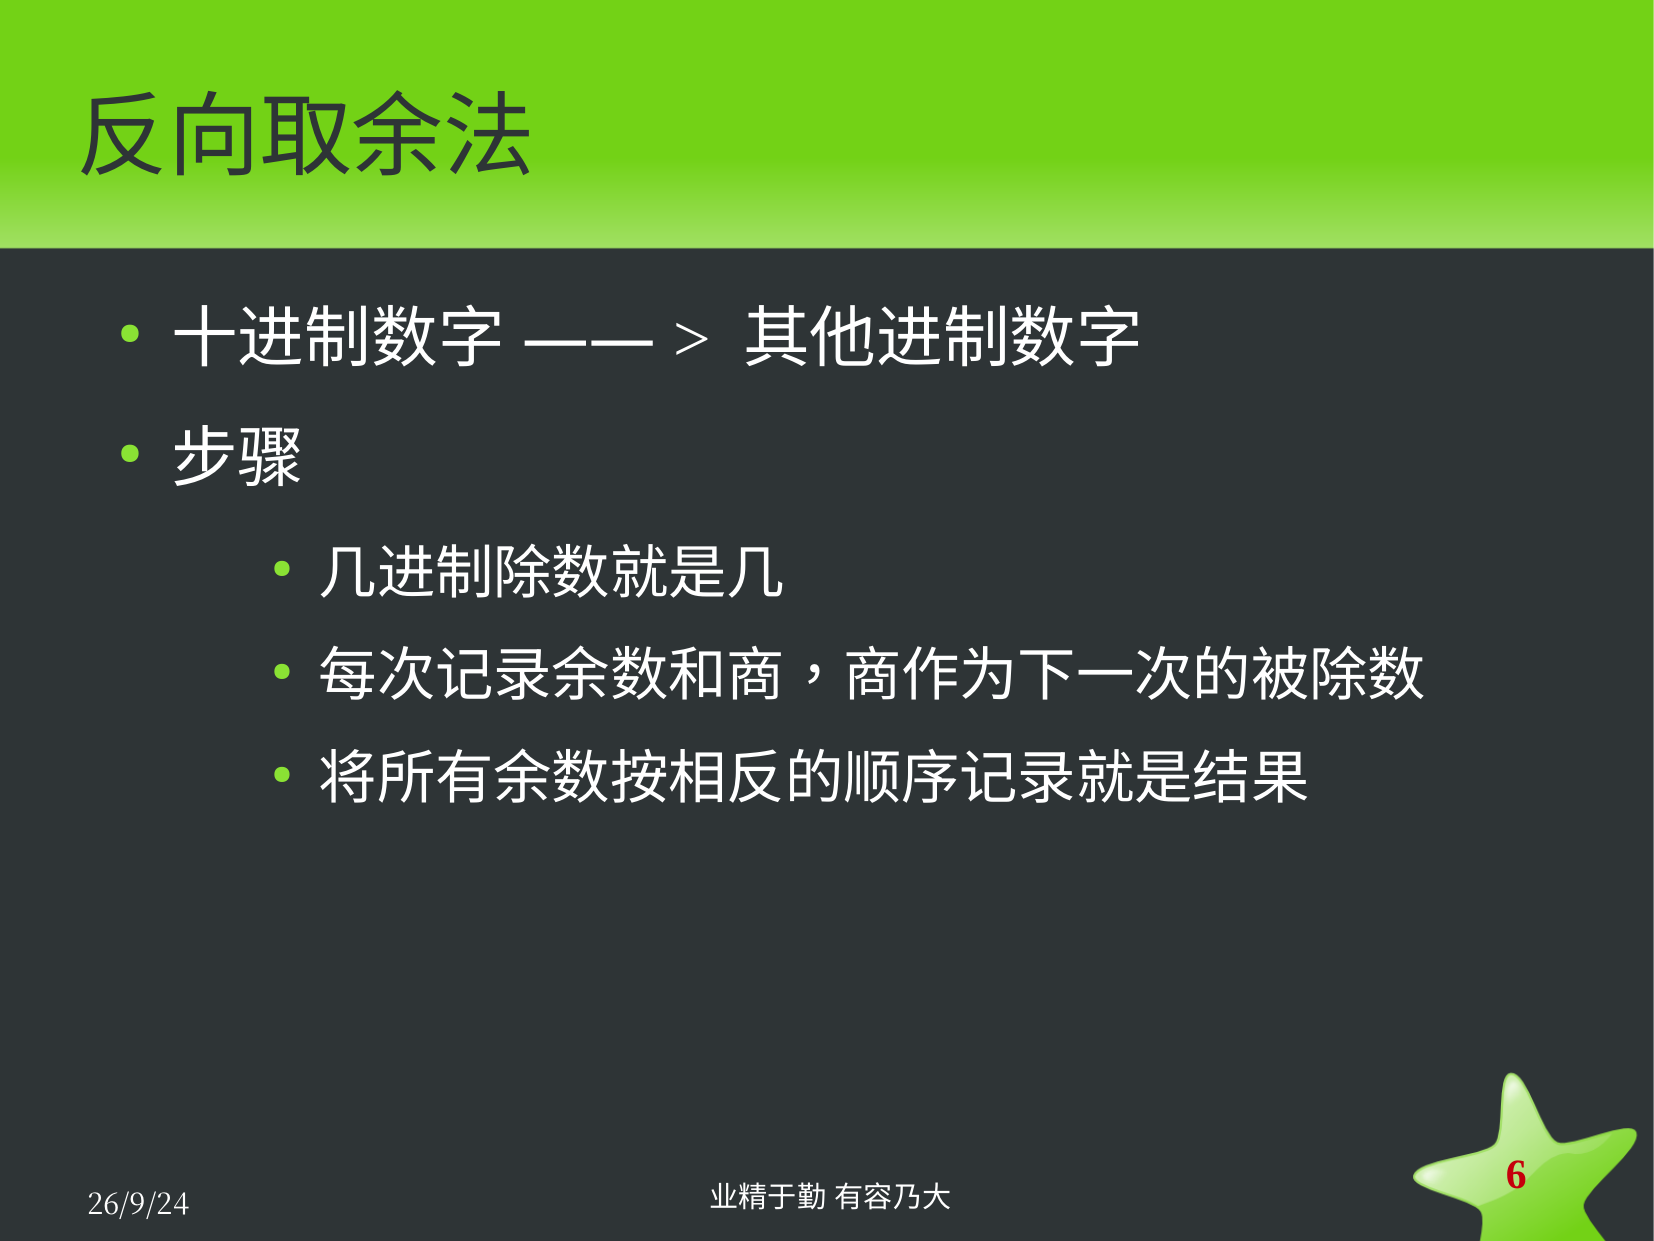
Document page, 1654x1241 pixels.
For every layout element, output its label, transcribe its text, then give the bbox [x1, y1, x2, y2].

list 十进制数字 ——> 其他进制数字 步骤 几进制除数就是几 每次记录余数和商，商作为下一次的被除数 将所有余数按相反的顺序记录就是结果 [82, 290, 1571, 1109]
picture [0, 0, 1654, 1241]
title 反向取余法 [76, 29, 1565, 237]
